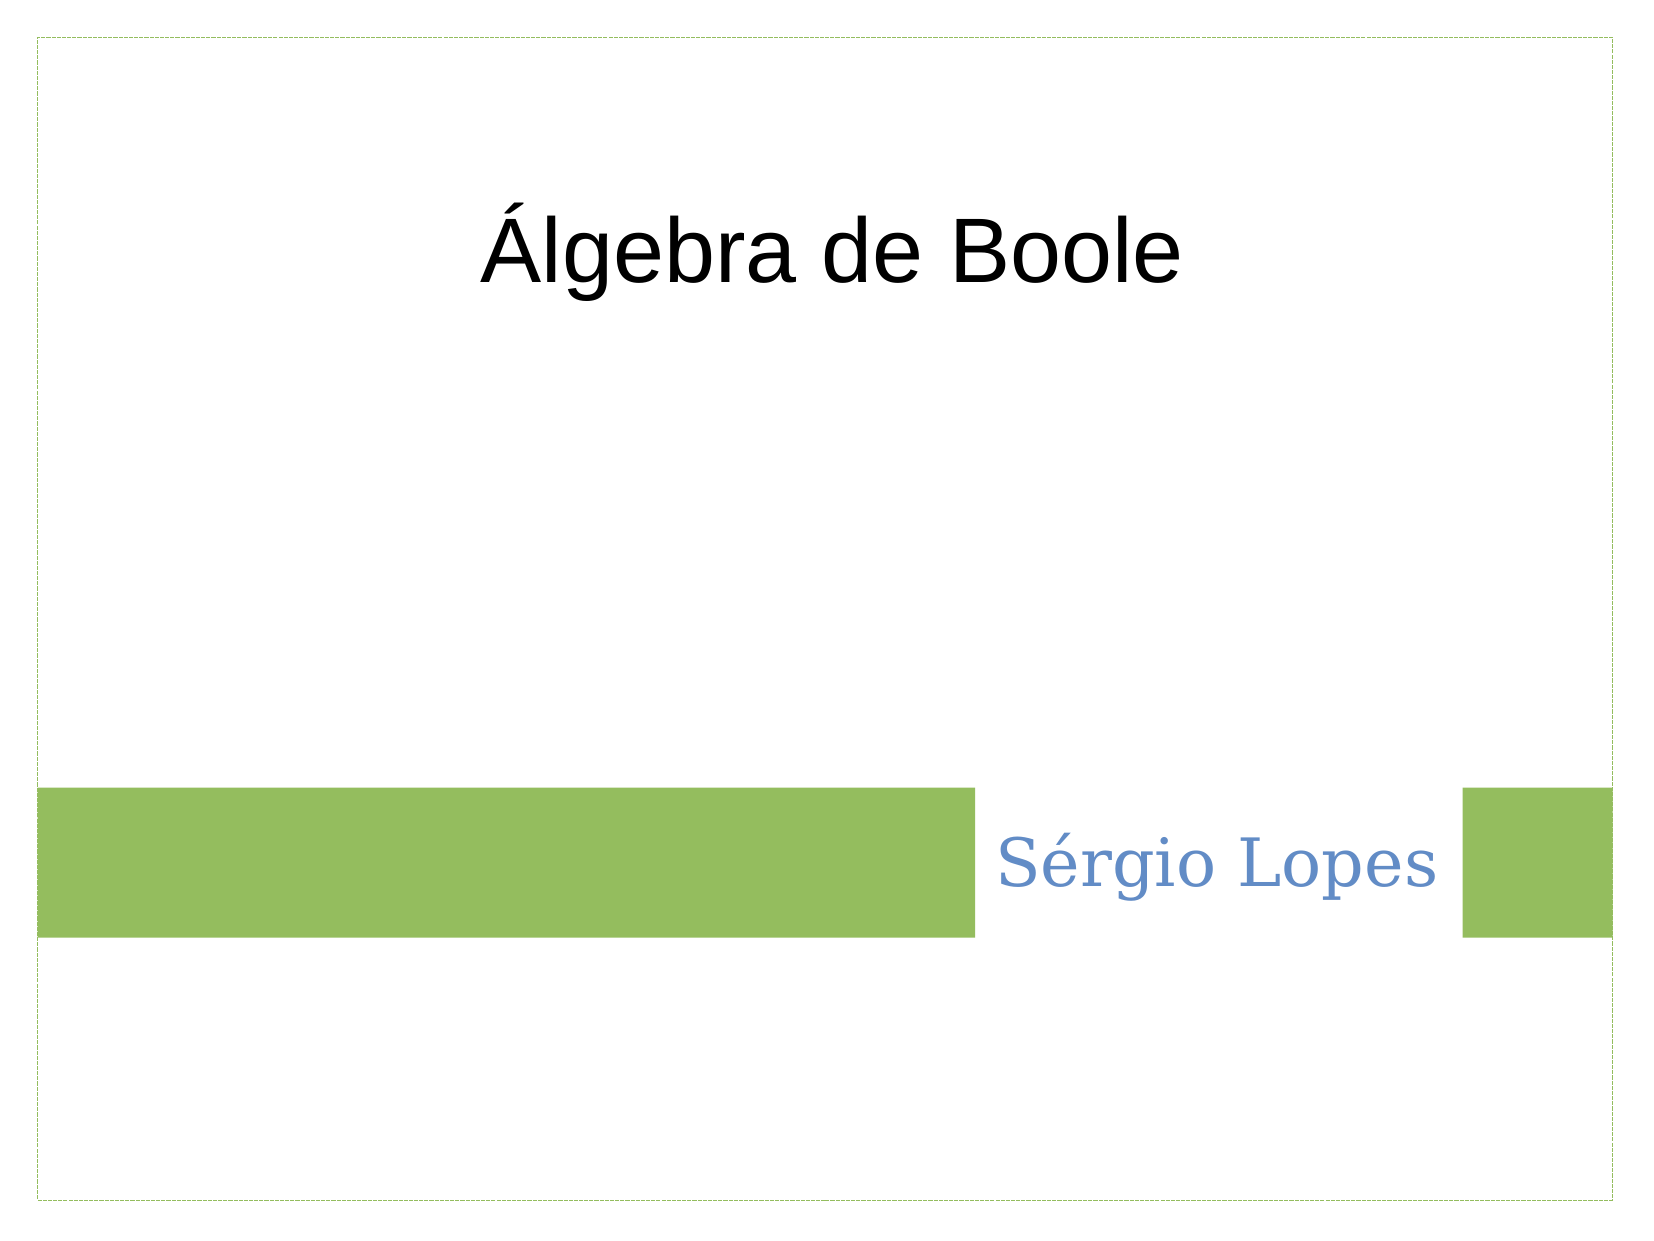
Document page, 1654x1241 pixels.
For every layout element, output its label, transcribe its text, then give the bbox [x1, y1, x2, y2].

text_box Sérgio Lopes [980, 816, 1453, 910]
title Álgebra de Boole [88, 147, 1577, 355]
text_box [1462, 787, 1613, 938]
text_box [37, 787, 976, 938]
